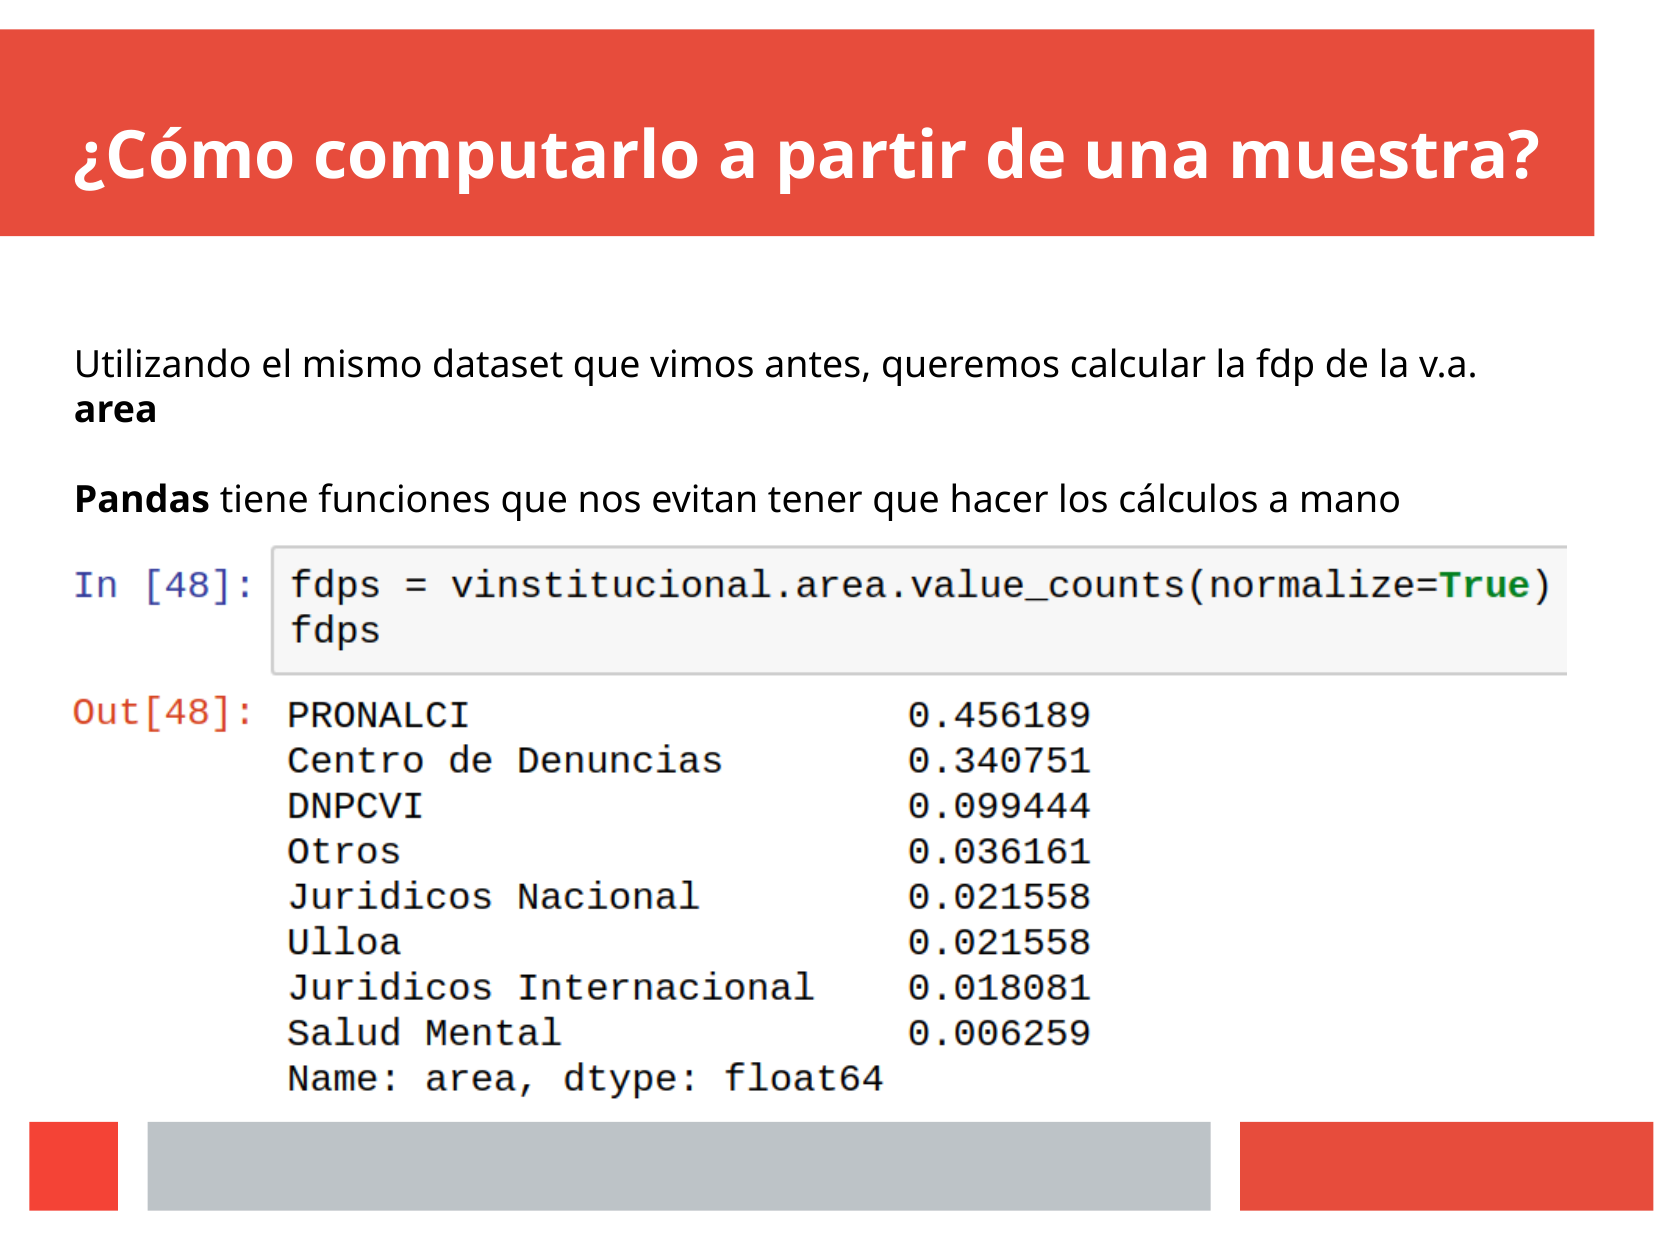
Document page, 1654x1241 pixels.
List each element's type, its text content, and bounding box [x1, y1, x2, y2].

title ¿Cómo computarlo a partir de una muestra? [59, 59, 1595, 207]
picture [57, 530, 1567, 1119]
subtitle Utilizando el mismo dataset que vimos antes, queremos calcular la fdp de la v.a. area Pandas tiene funciones que nos evitan tener que hacer los cálculos a mano [59, 324, 1565, 530]
